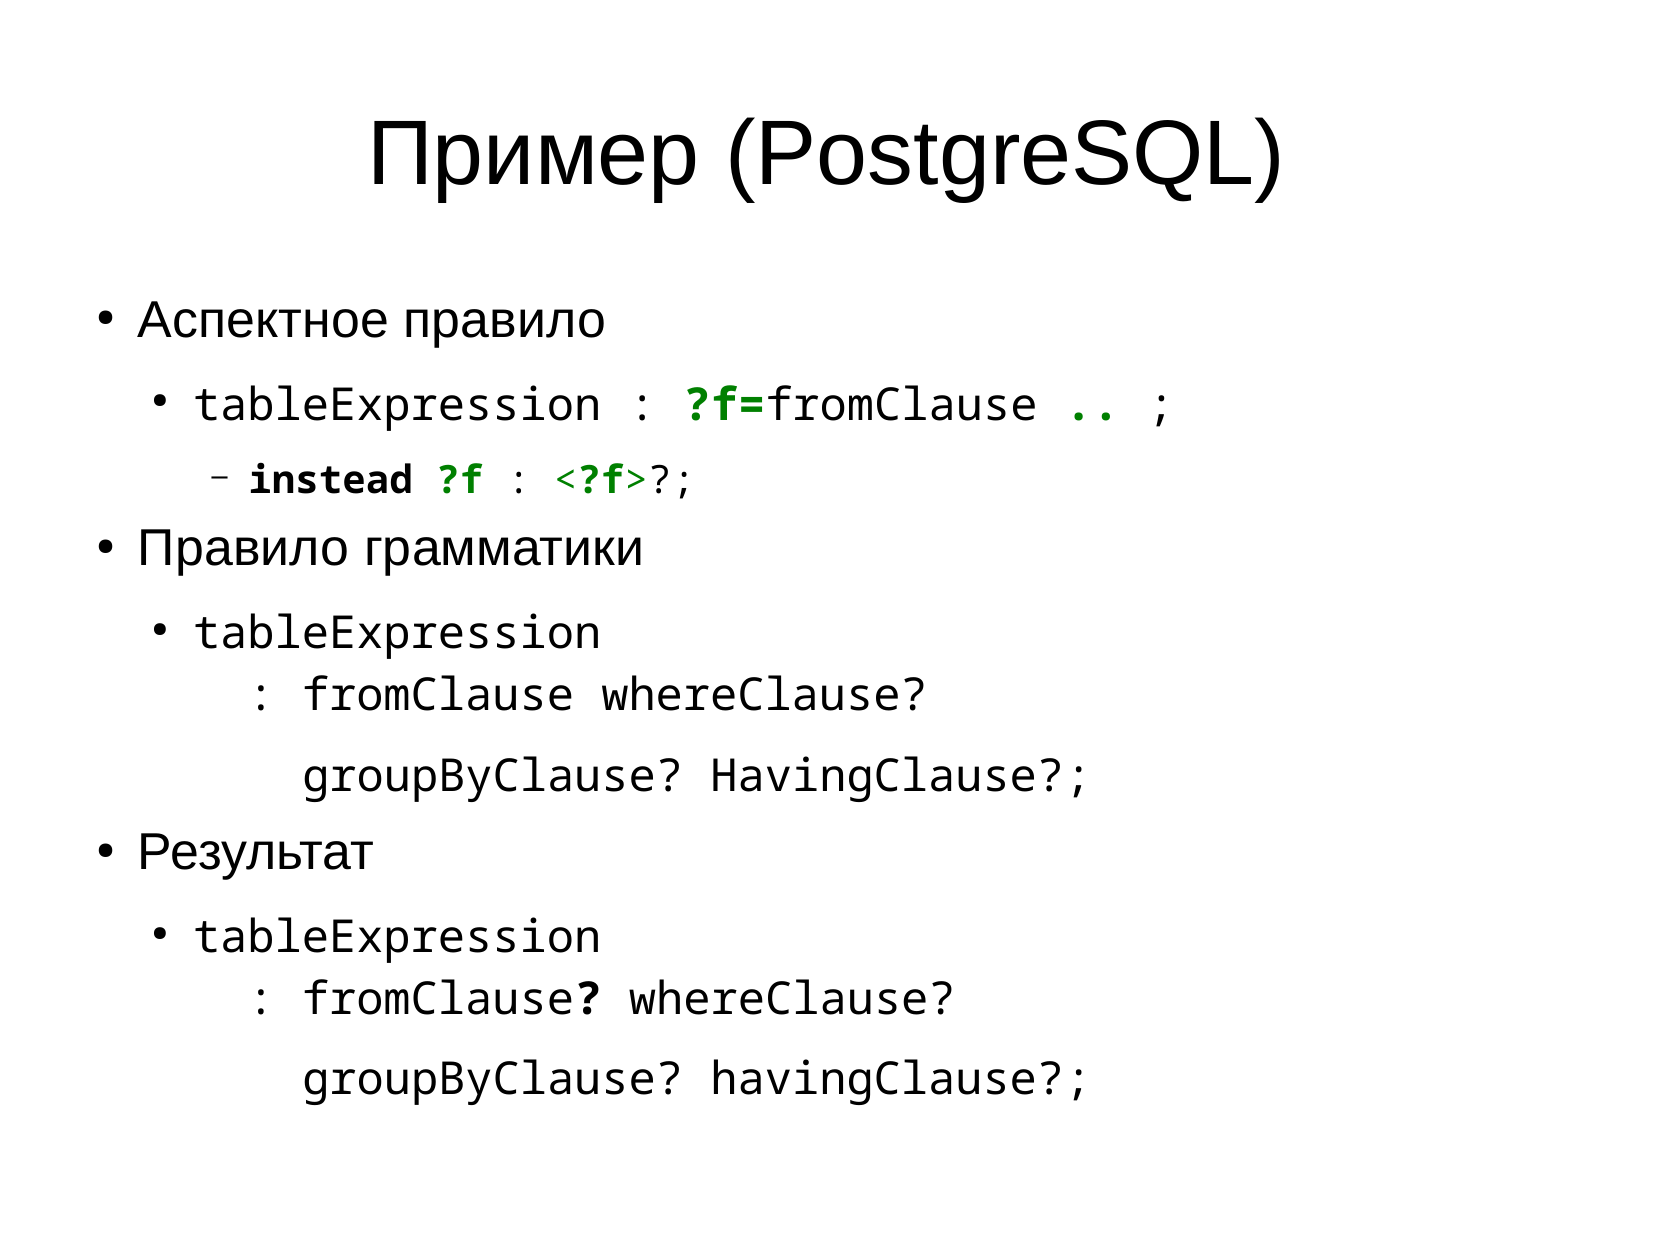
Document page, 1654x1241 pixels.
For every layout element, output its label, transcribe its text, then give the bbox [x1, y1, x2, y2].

title Пример (PostgreSQL) [82, 56, 1571, 250]
list Аспектное правило tableExpression : ?f=fromClause .. ; instead ?f : <?f>?; Правило грамматики tableExpression : fromClause whereClause? groupByClause? HavingClause?; Результат tableExpression : fromClause? whereClause? groupByClause? havingClause?; [82, 290, 1571, 1109]
